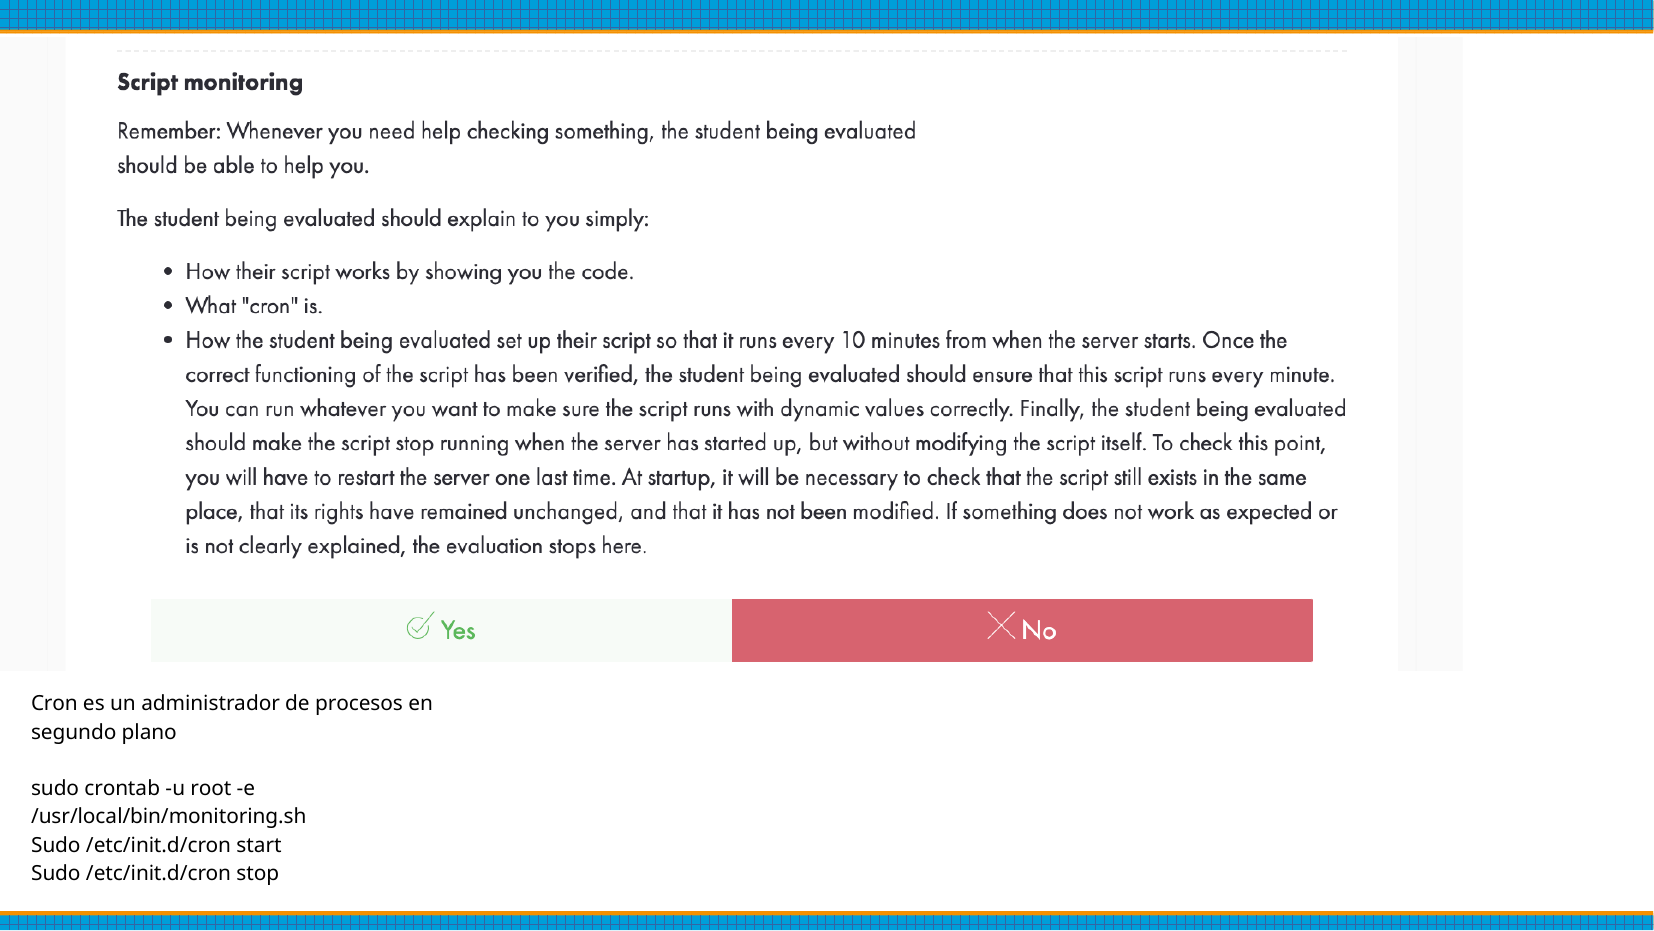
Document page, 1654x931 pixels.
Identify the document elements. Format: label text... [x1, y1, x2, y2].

text_box Cron es un administrador de procesos en segundo plano sudo crontab -u root -e /usr/local/bin/monitoring.sh Sudo /etc/init.d/cron start Sudo /etc/init.d/cron stop [25, 675, 526, 901]
picture [0, 37, 1463, 671]
